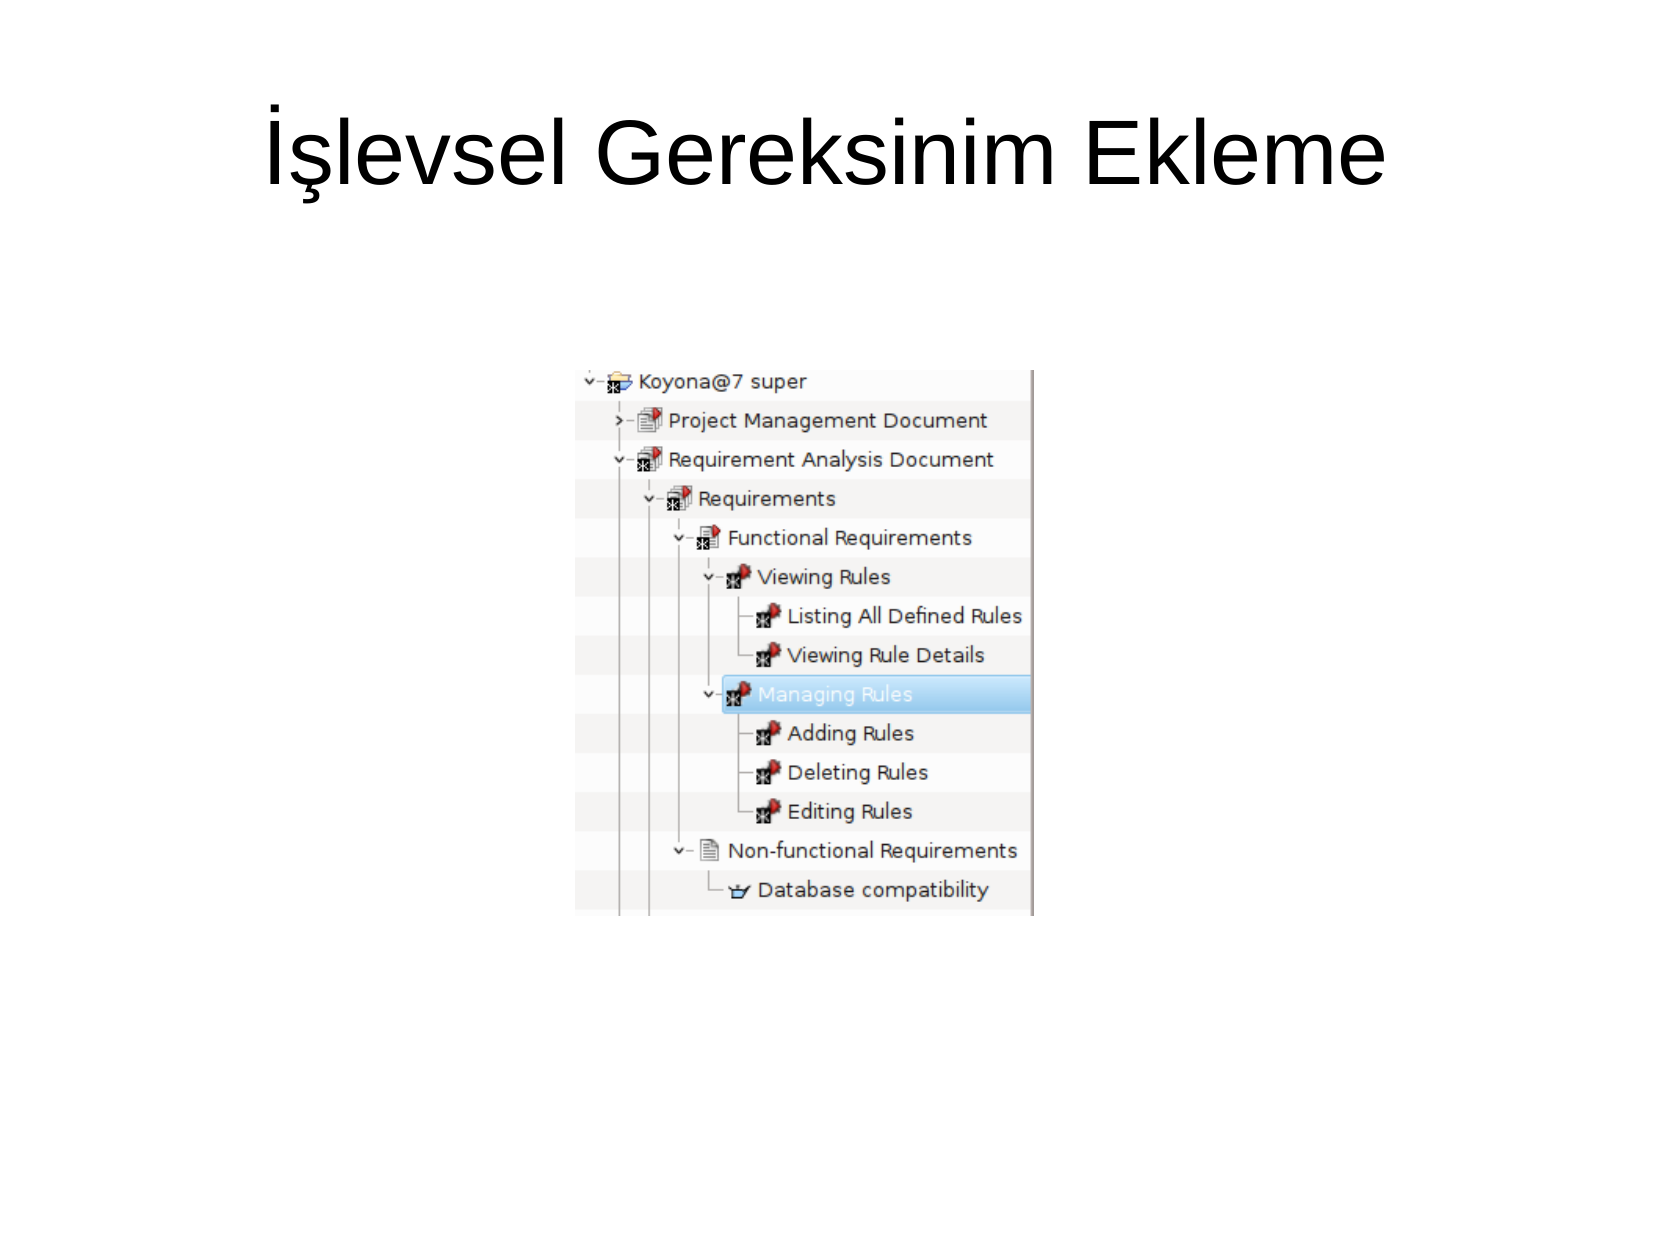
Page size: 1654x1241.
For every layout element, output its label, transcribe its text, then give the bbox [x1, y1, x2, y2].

picture [575, 370, 1034, 916]
title İşlevsel Gereksinim Ekleme [82, 49, 1571, 257]
